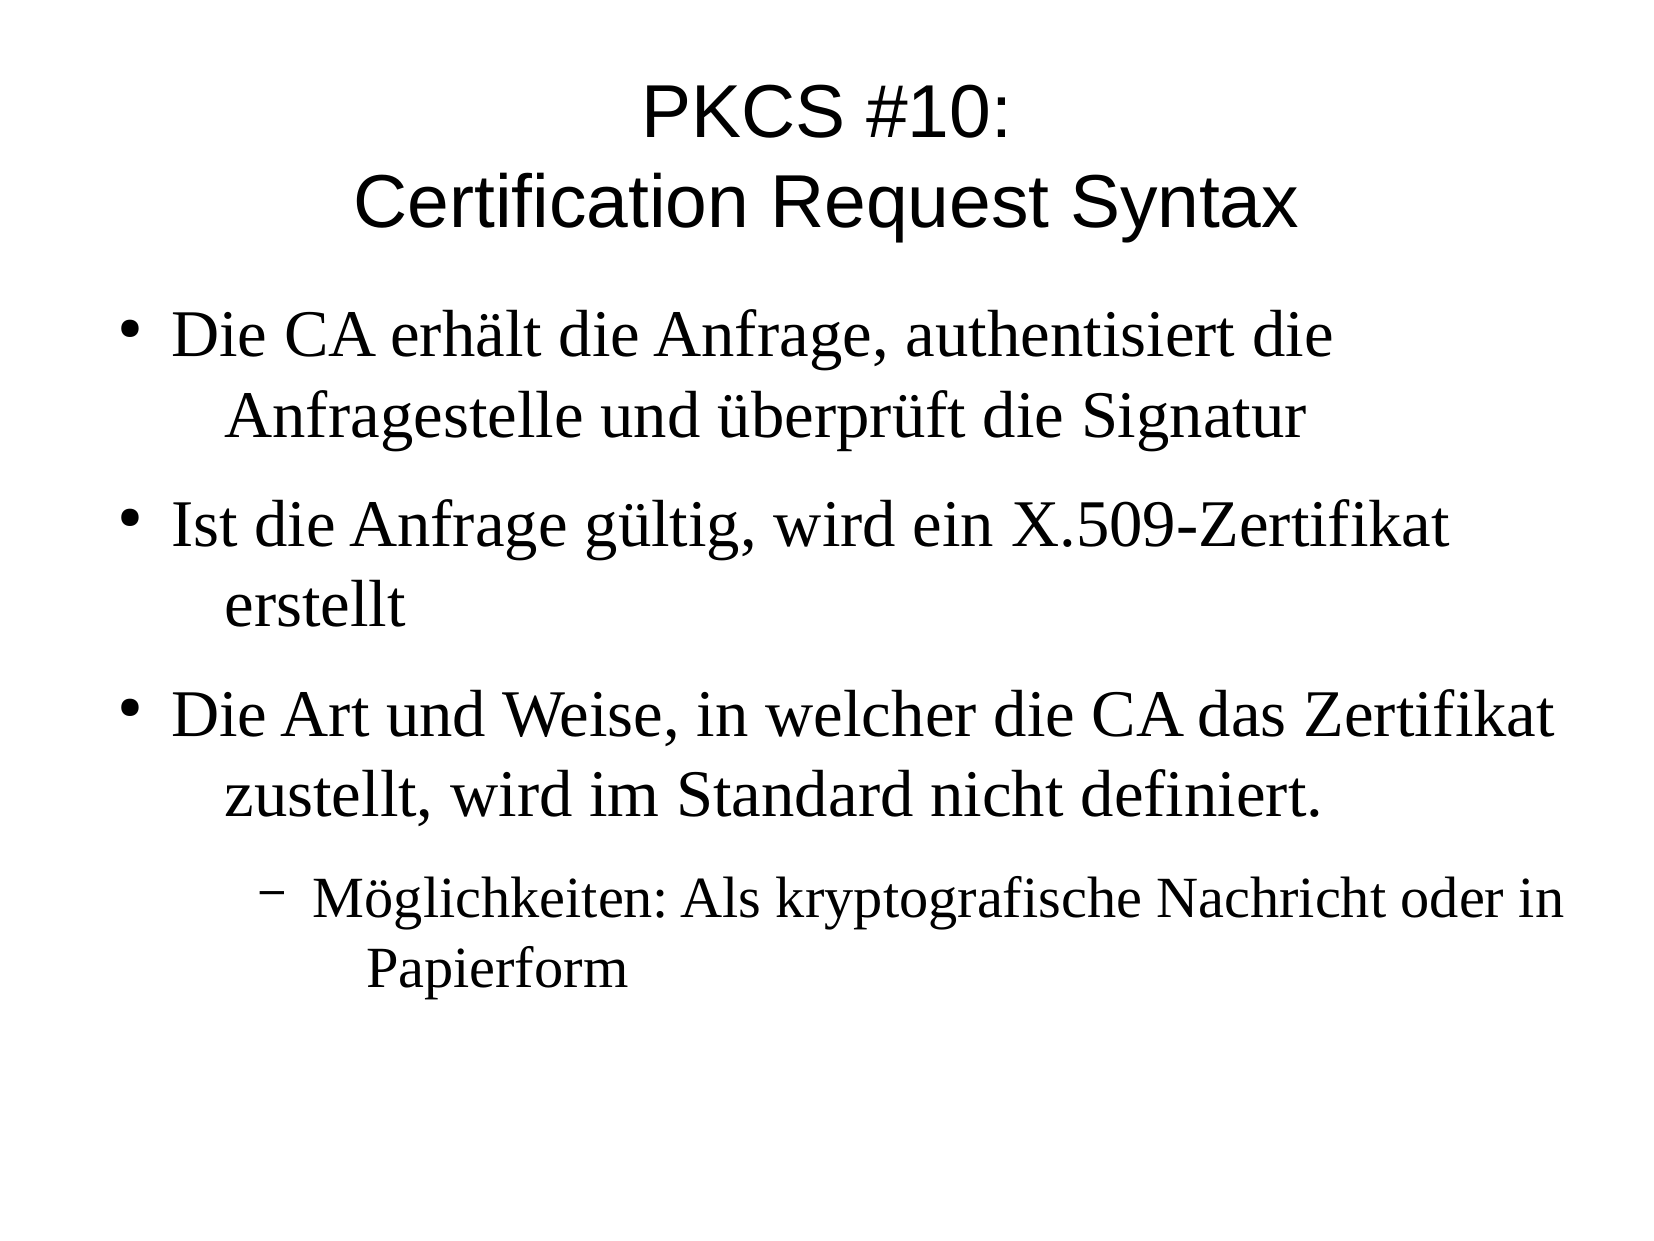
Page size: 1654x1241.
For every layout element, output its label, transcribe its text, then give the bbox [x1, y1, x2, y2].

list Die CA erhält die Anfrage, authentisiert die Anfragestelle und überprüft die Signatur Ist die Anfrage gültig, wird ein X.509-Zertifikat erstellt Die Art und Weise, in welcher die CA das Zertifikat zustellt, wird im Standard nicht definiert. Möglichkeiten: Als kryptografische Nachricht oder in Papierform [82, 290, 1571, 1010]
title PKCS #10: Certification Request Syntax [82, 62, 1571, 243]
